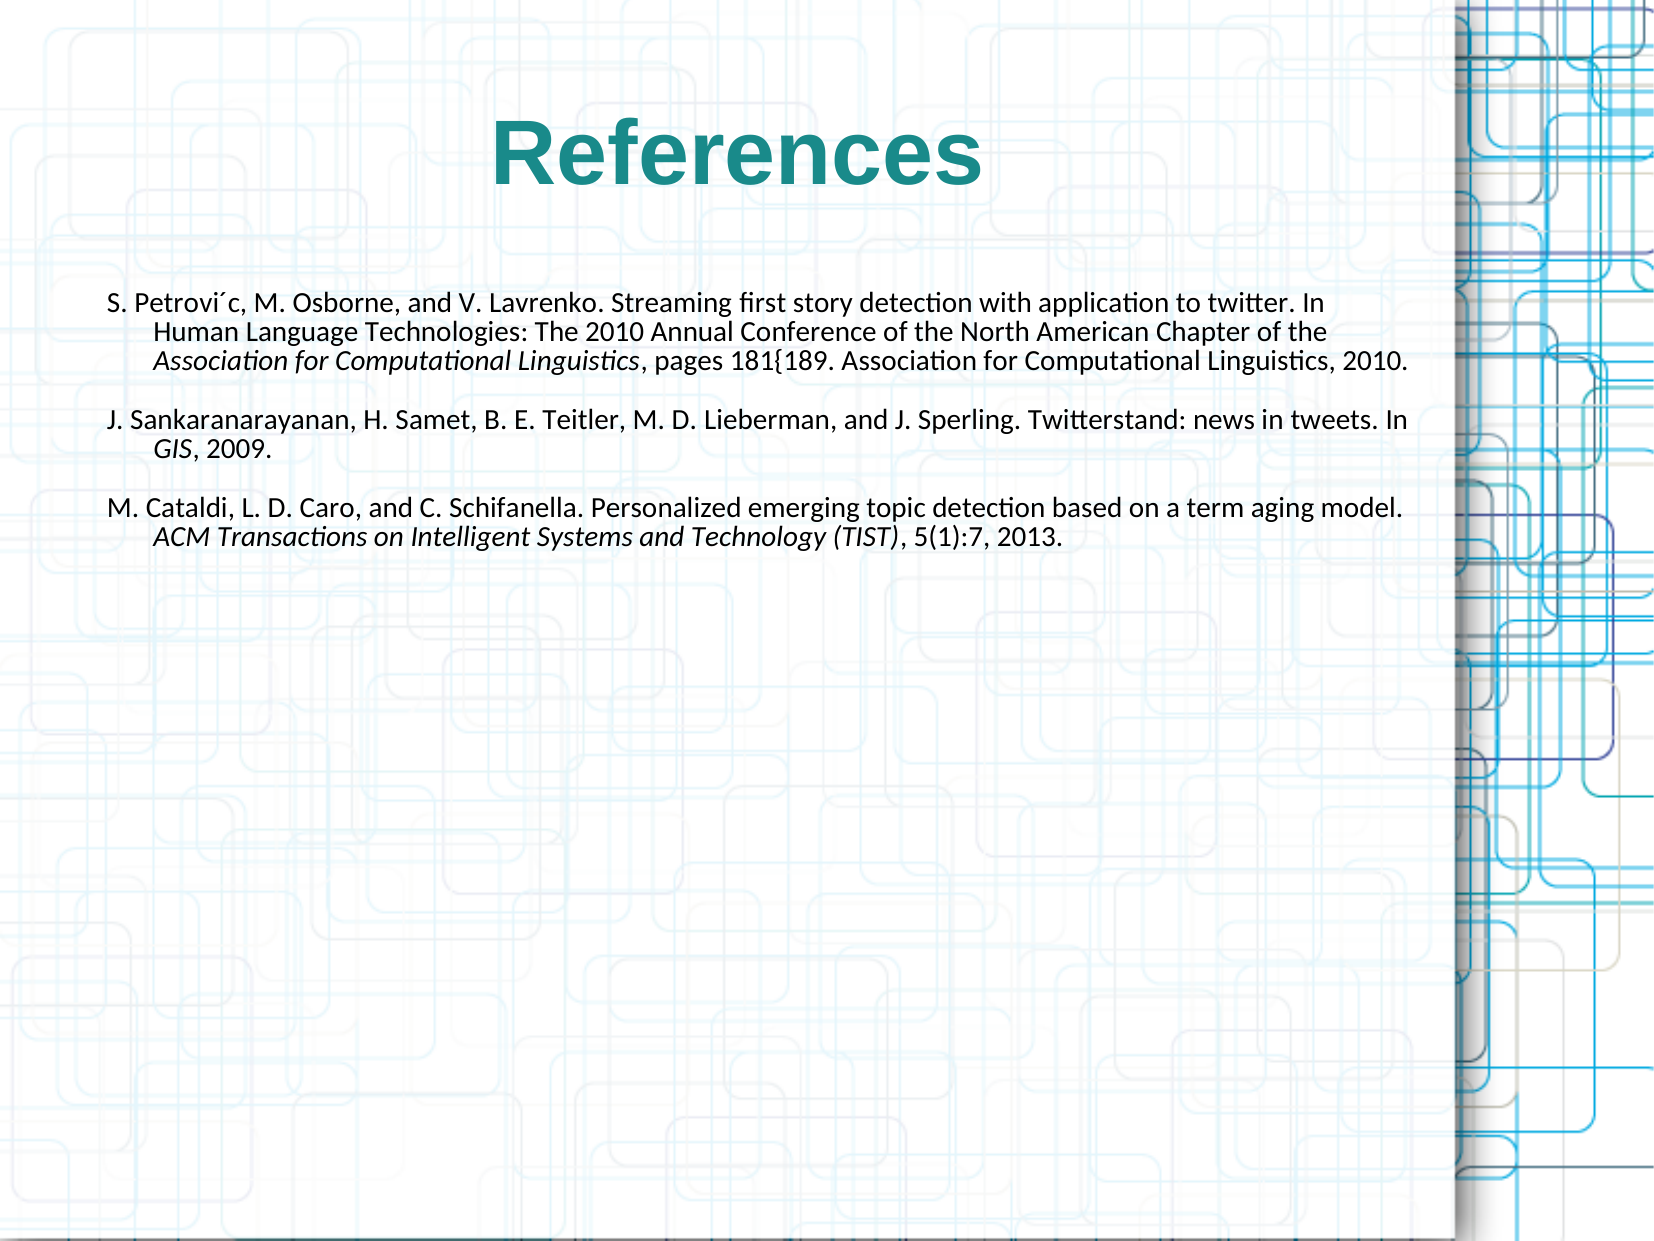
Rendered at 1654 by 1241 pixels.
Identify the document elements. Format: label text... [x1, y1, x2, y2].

title References [59, 49, 1418, 257]
picture [0, 0, 1654, 1241]
list S. Petrovi´c, M. Osborne, and V. Lavrenko. Streaming first story detection with application to twitter. In Human Language Technologies: The 2010 Annual Conference of the North American Chapter of the Association for Computational Linguistics, pages 181{189. Association for Computational Linguistics, 2010. J. Sankaranarayanan, H. Samet, B. E. Teitler, M. D. Lieberman, and J. Sperling. Twitterstand: news in tweets. In GIS, 2009. M. Cataldi, L. D. Caro, and C. Schifanella. Personalized emerging topic detection based on a term aging model. ACM Transactions on Intelligent Systems and Technology (TIST), 5(1):7, 2013. [82, 290, 1418, 1241]
